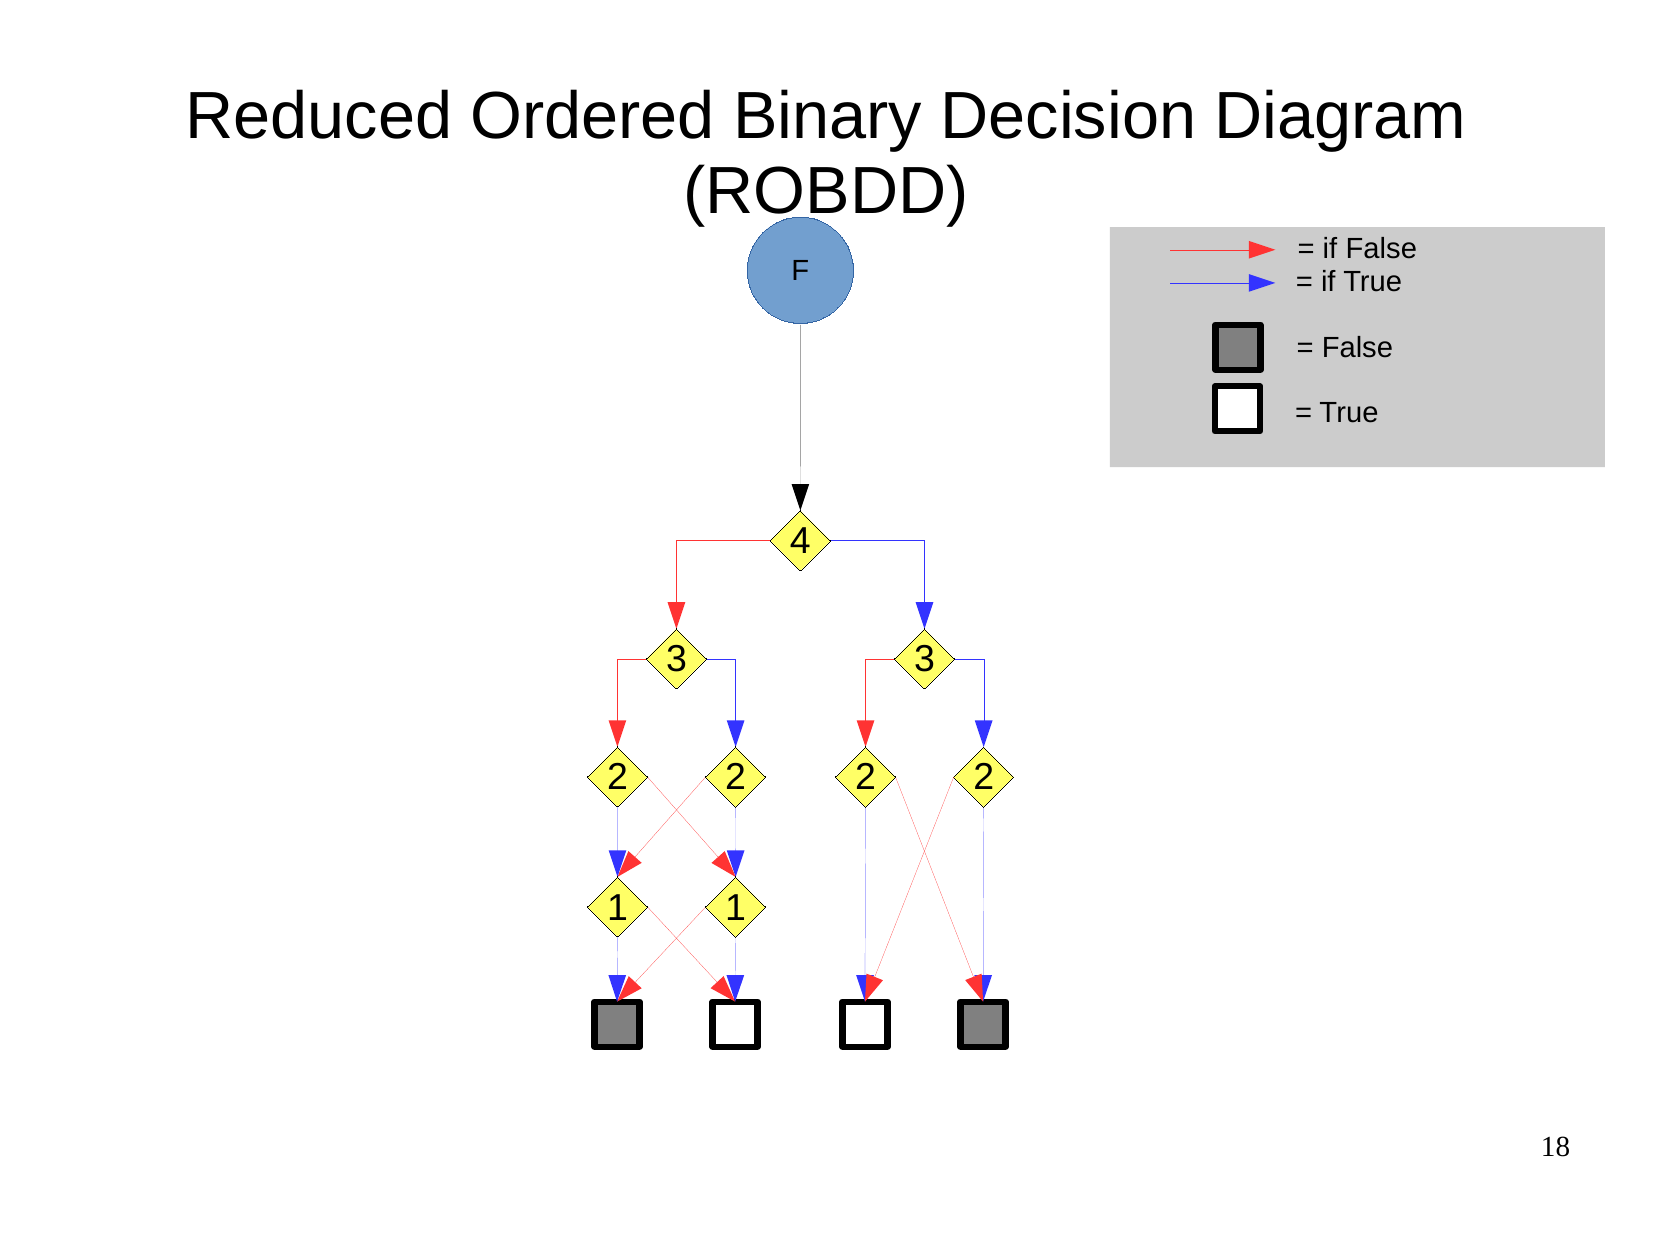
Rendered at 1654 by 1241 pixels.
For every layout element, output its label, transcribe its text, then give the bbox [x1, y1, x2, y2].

text_box [1215, 324, 1261, 370]
title Reduced Ordered Binary Decision Diagram (ROBDD) [82, 49, 1571, 257]
text_box 2 [953, 747, 1014, 808]
text_box 2 [705, 746, 766, 808]
text_box [594, 1001, 640, 1047]
text_box 3 [646, 628, 707, 689]
text_box [712, 1001, 758, 1047]
text_box 3 [894, 628, 955, 689]
text_box [1215, 386, 1261, 432]
text_box 1 [705, 876, 766, 938]
text_box 1 [587, 876, 648, 937]
text_box 2 [587, 746, 648, 807]
text_box 2 [835, 746, 896, 808]
text_box = if False = if True = False = True [1109, 227, 1605, 468]
text_box [960, 1001, 1006, 1047]
text_box [842, 1001, 888, 1047]
text_box F [747, 257, 854, 324]
text_box 4 [770, 510, 831, 571]
